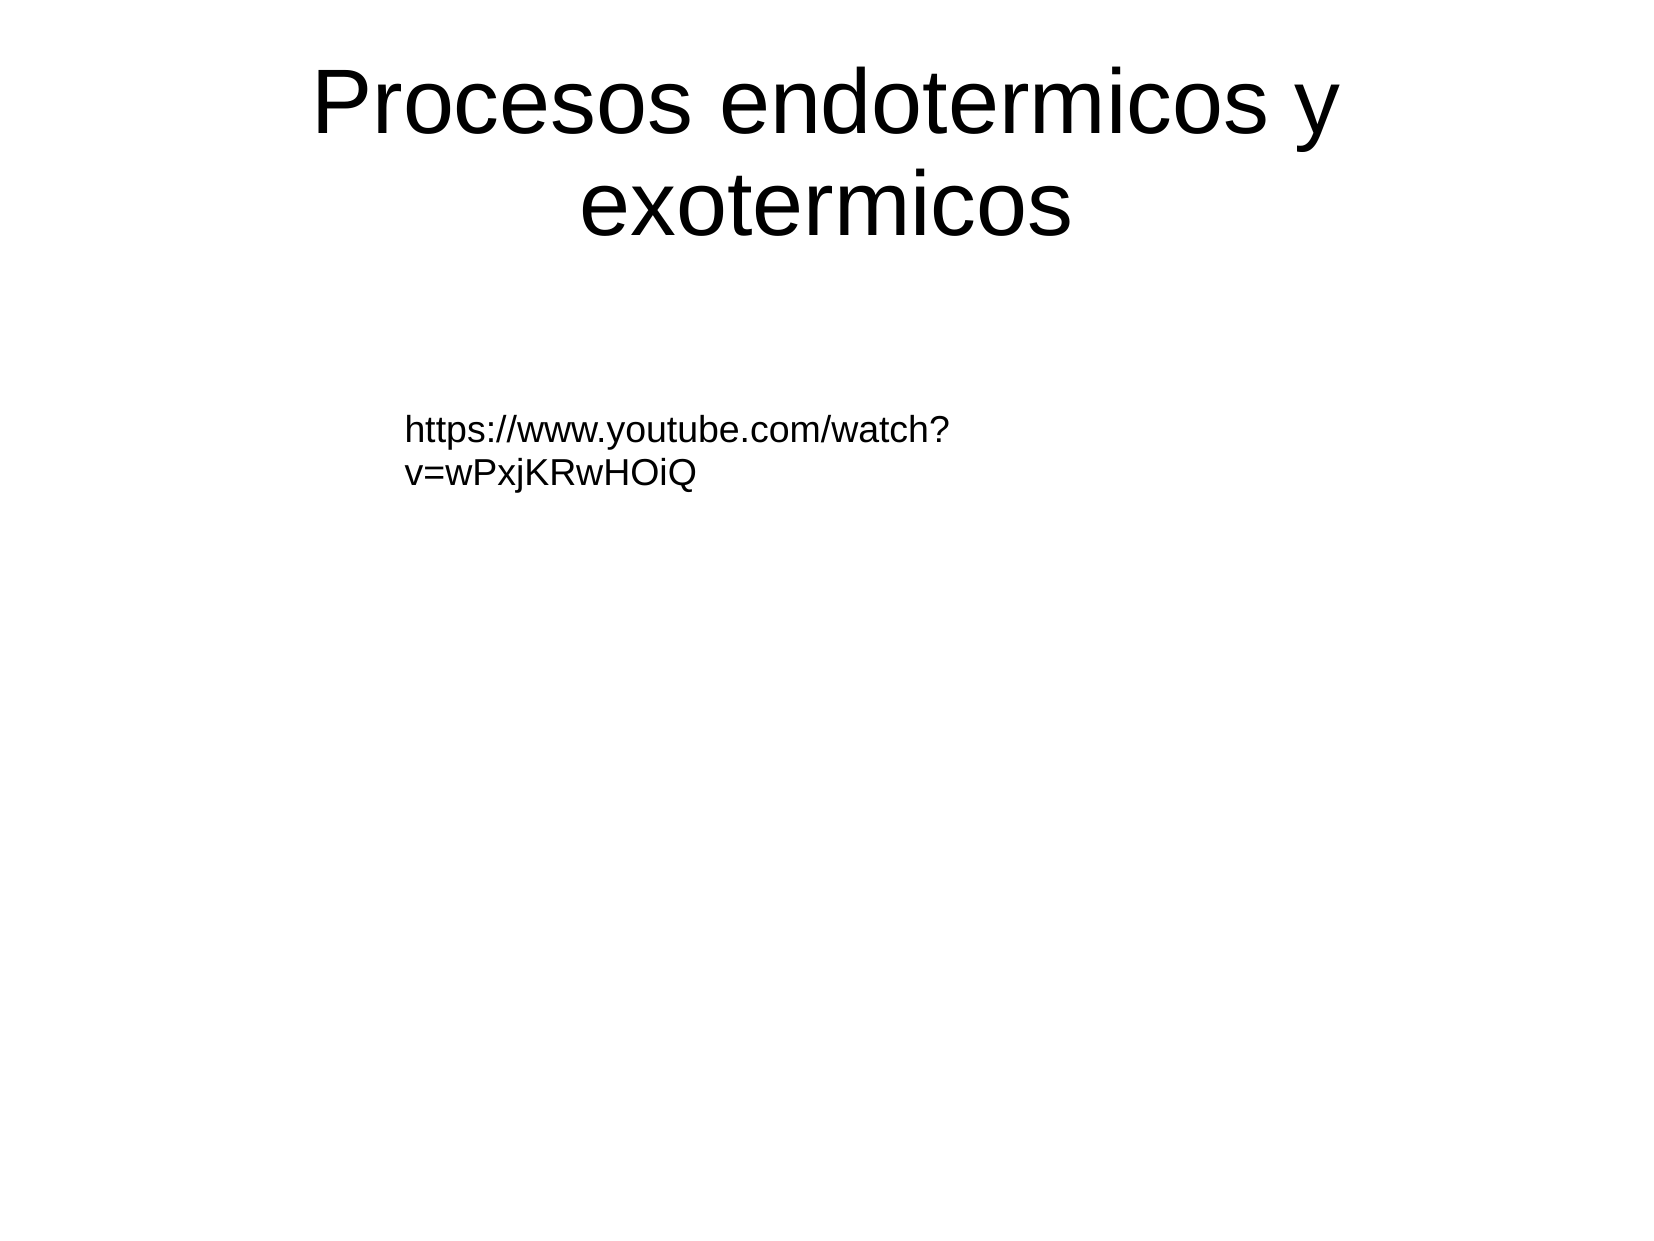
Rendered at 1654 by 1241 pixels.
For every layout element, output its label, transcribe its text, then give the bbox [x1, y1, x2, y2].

text_box https://www.youtube.com/watch?v=wPxjKRwHOiQ [389, 401, 1258, 459]
title Procesos endotermicos y exotermicos [82, 49, 1571, 257]
